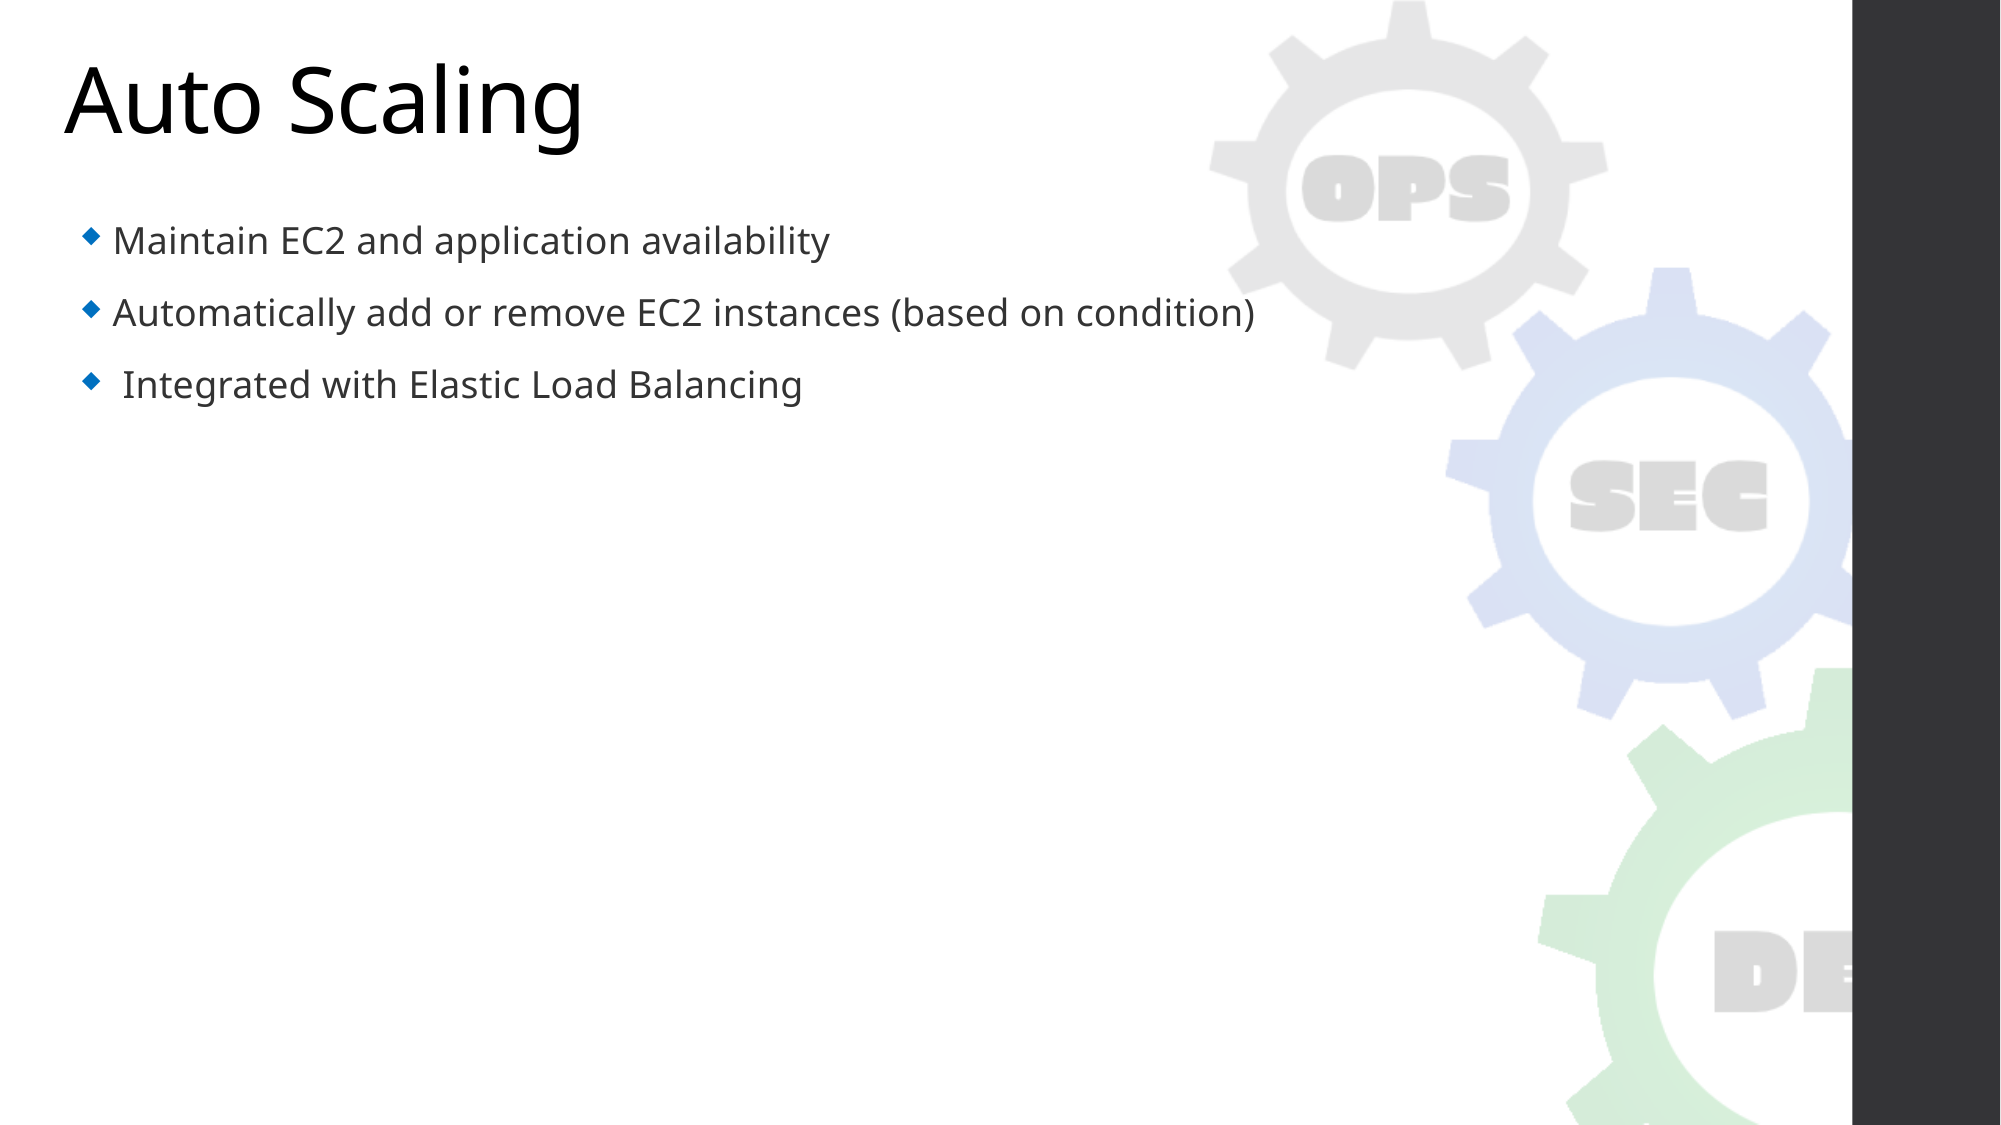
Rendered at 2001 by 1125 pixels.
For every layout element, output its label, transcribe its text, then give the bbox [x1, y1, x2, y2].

title Auto Scaling [64, 33, 1797, 166]
list Maintain EC2 and application availability Automatically add or remove EC2 instances (based on condition) Integrated with Elastic Load Balancing [67, 212, 1801, 1088]
